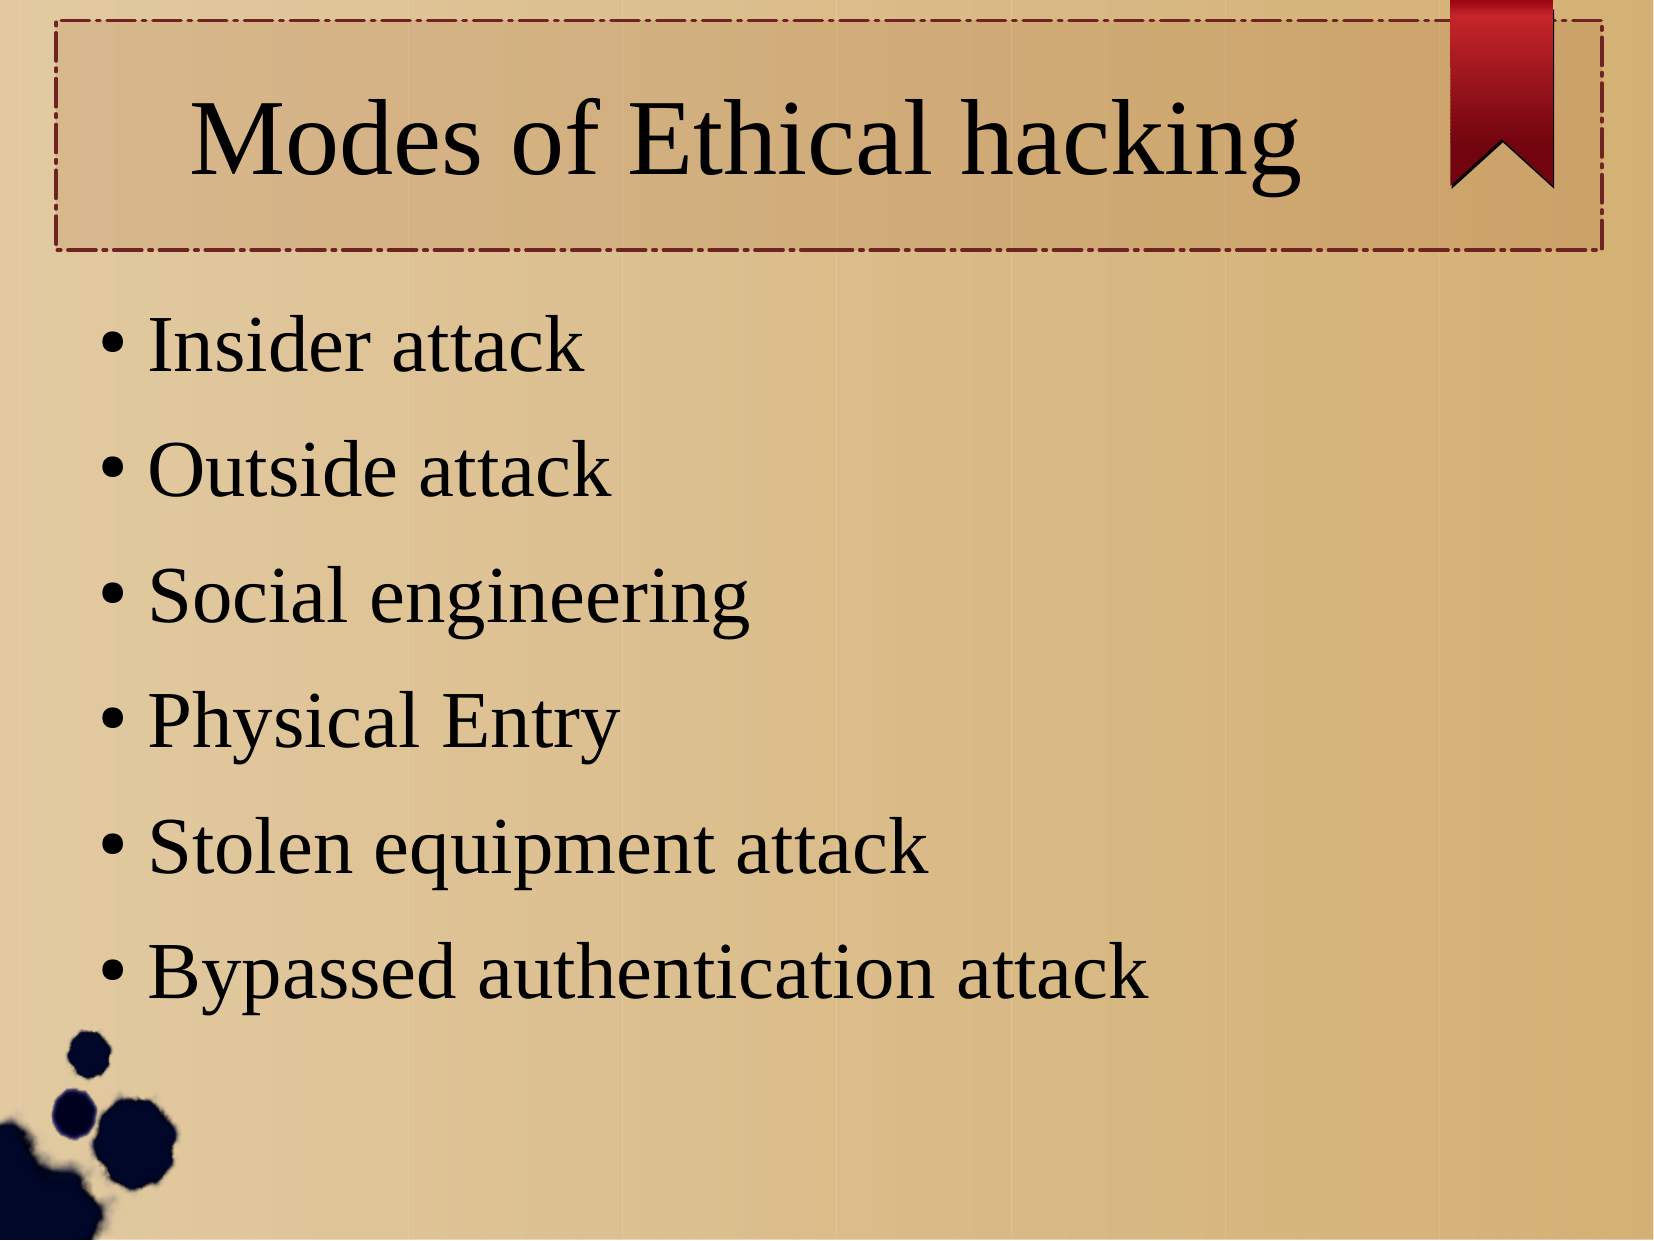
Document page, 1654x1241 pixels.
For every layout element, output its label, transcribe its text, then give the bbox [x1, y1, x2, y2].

title Modes of Ethical hacking [82, 47, 1412, 229]
list Insider attack Outside attack Social engineering Physical Entry Stolen equipment attack Bypassed authentication attack [82, 299, 1571, 1019]
